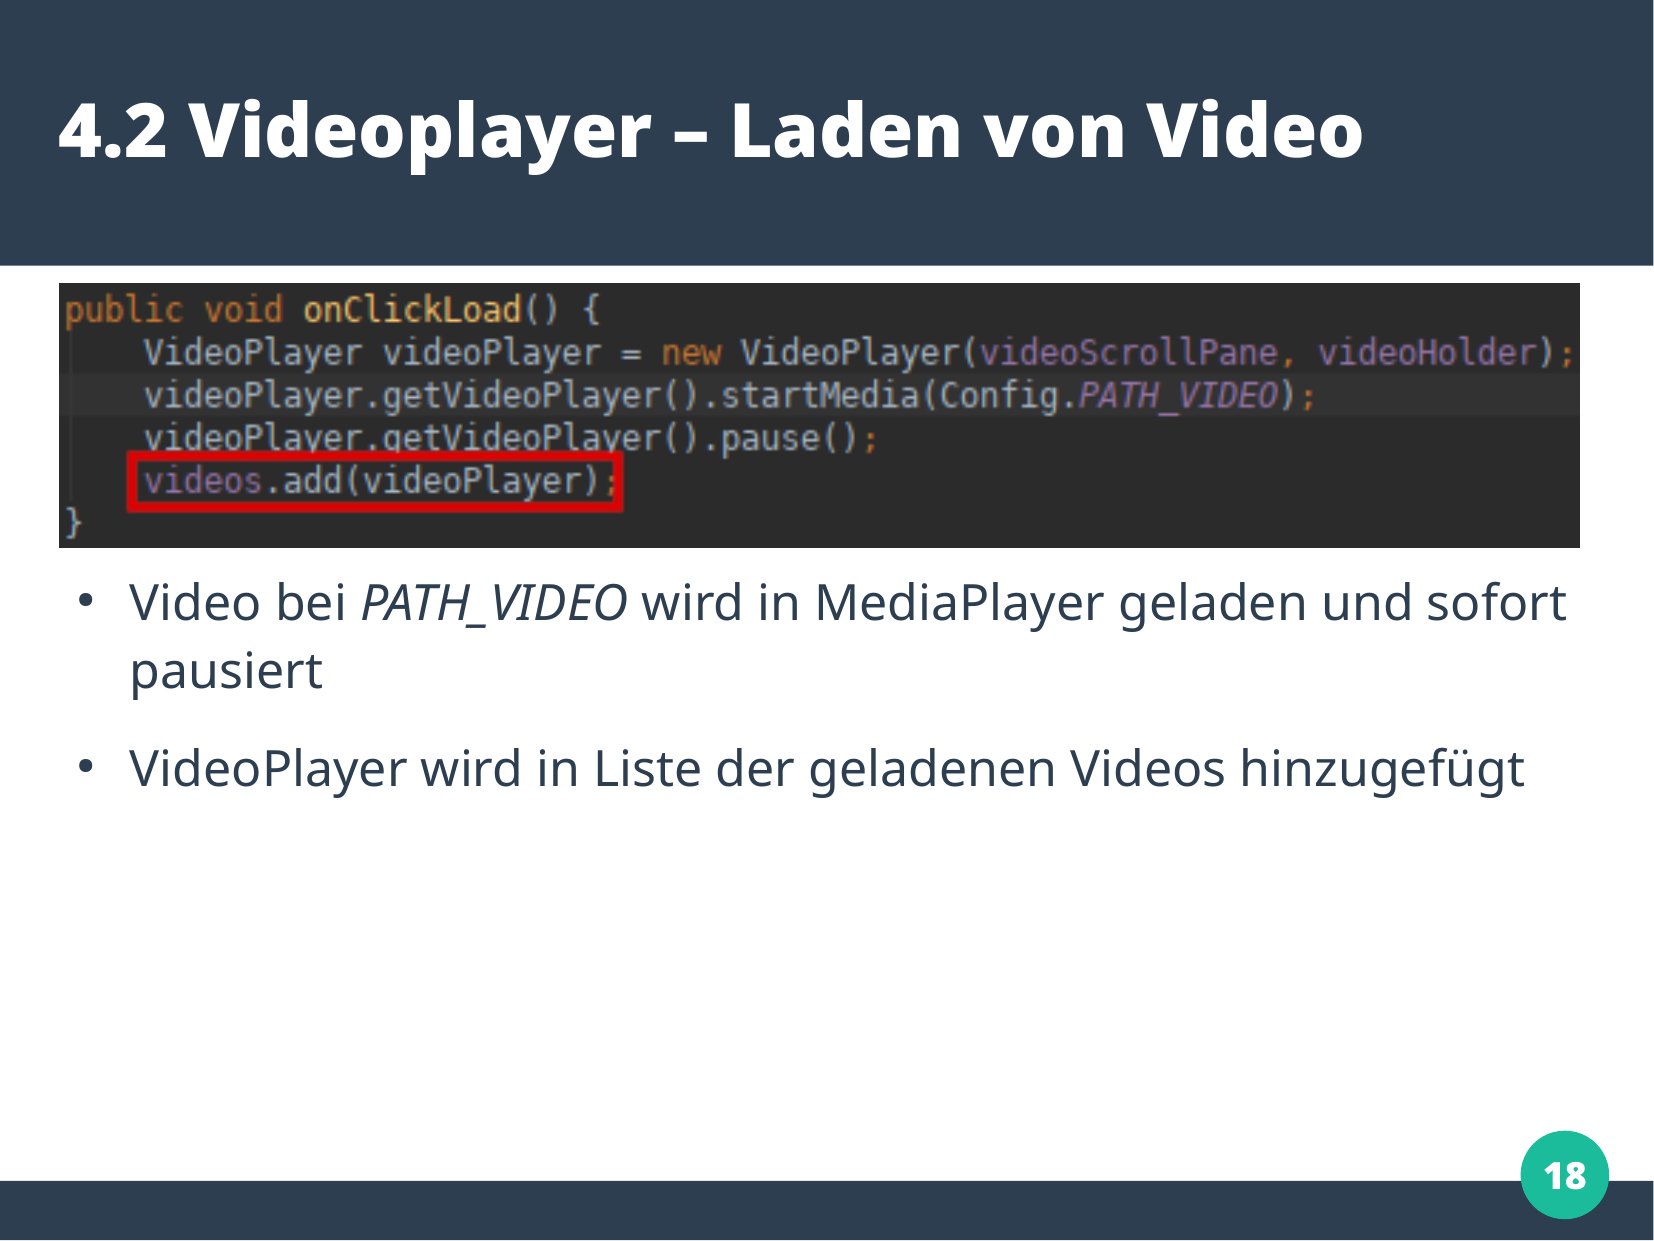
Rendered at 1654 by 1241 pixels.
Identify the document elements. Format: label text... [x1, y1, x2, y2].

list Video bei PATH_VIDEO wird in MediaPlayer geladen und sofort pausiert VideoPlayer wird in Liste der geladenen Videos hinzugefügt [59, 566, 1595, 1170]
picture [59, 283, 1580, 548]
title 4.2 Videoplayer – Laden von Video [58, 49, 1595, 207]
